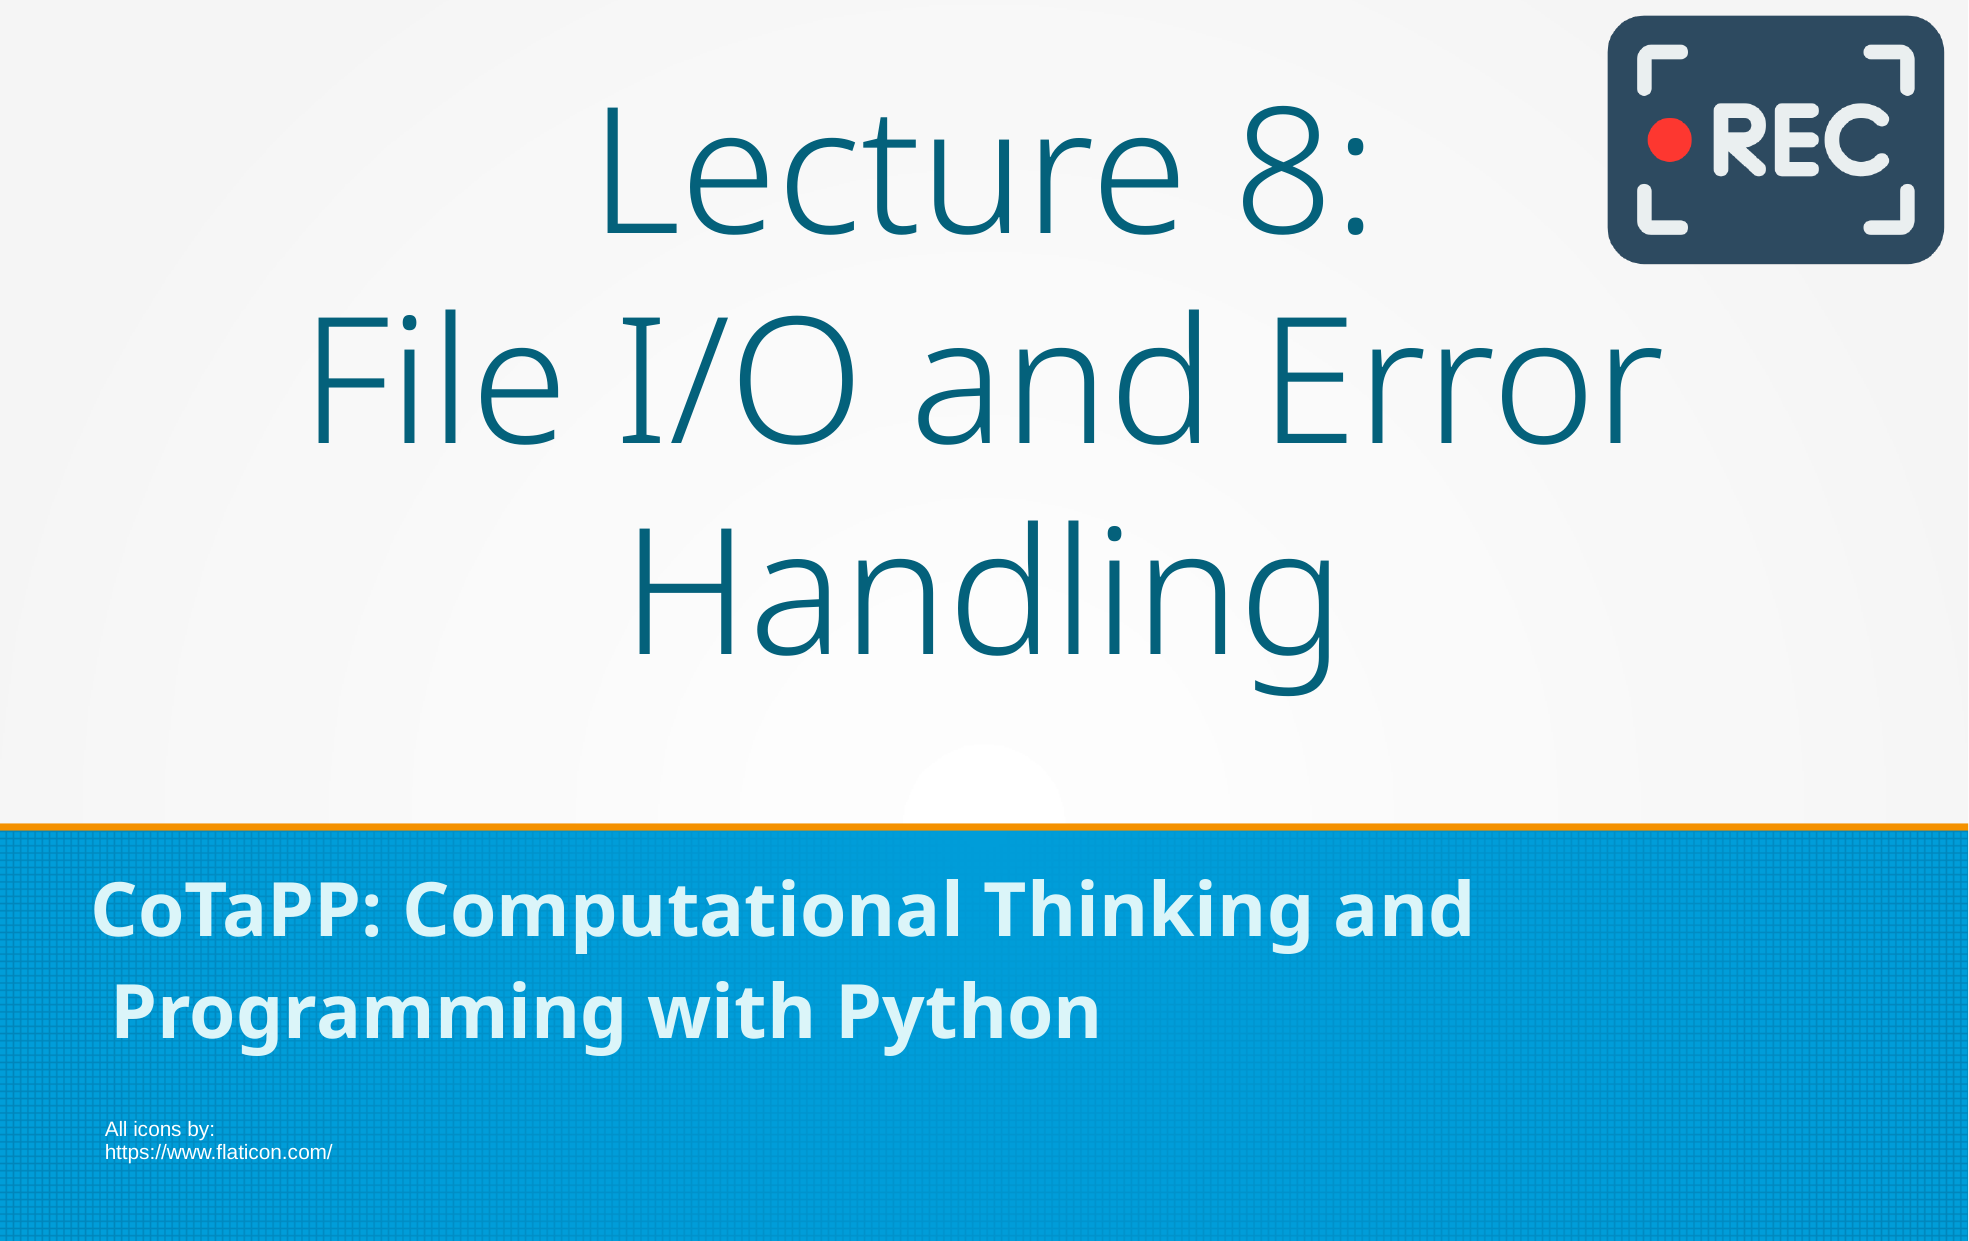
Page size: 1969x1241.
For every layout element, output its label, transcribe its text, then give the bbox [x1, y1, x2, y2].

picture [0, 0, 1969, 830]
title Lecture 8: File I/O and Error Handling [98, 49, 1870, 691]
subtitle CoTaPP: Computational Thinking and Programming with Python [90, 855, 1654, 1063]
text_box All icons by: https://www.flaticon.com/ [90, 1110, 348, 1172]
